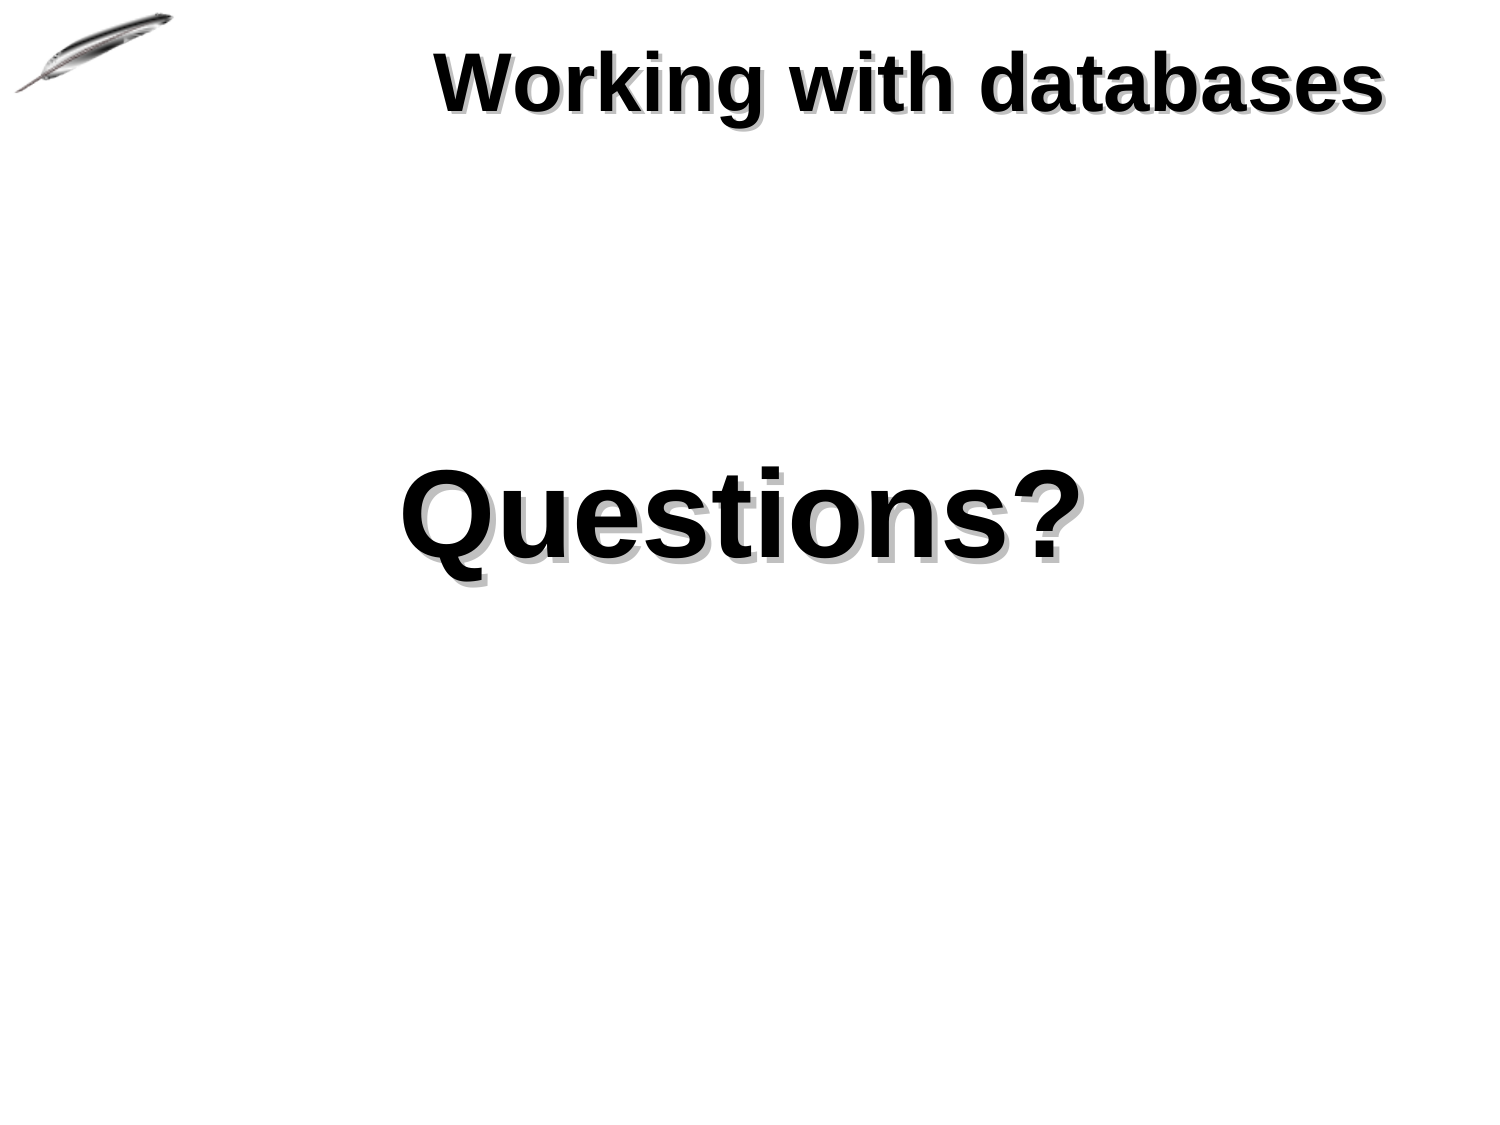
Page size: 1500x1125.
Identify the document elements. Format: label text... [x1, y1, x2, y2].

title Working with databases [419, 11, 1459, 161]
list Questions? [383, 444, 1140, 646]
picture [11, 11, 179, 95]
